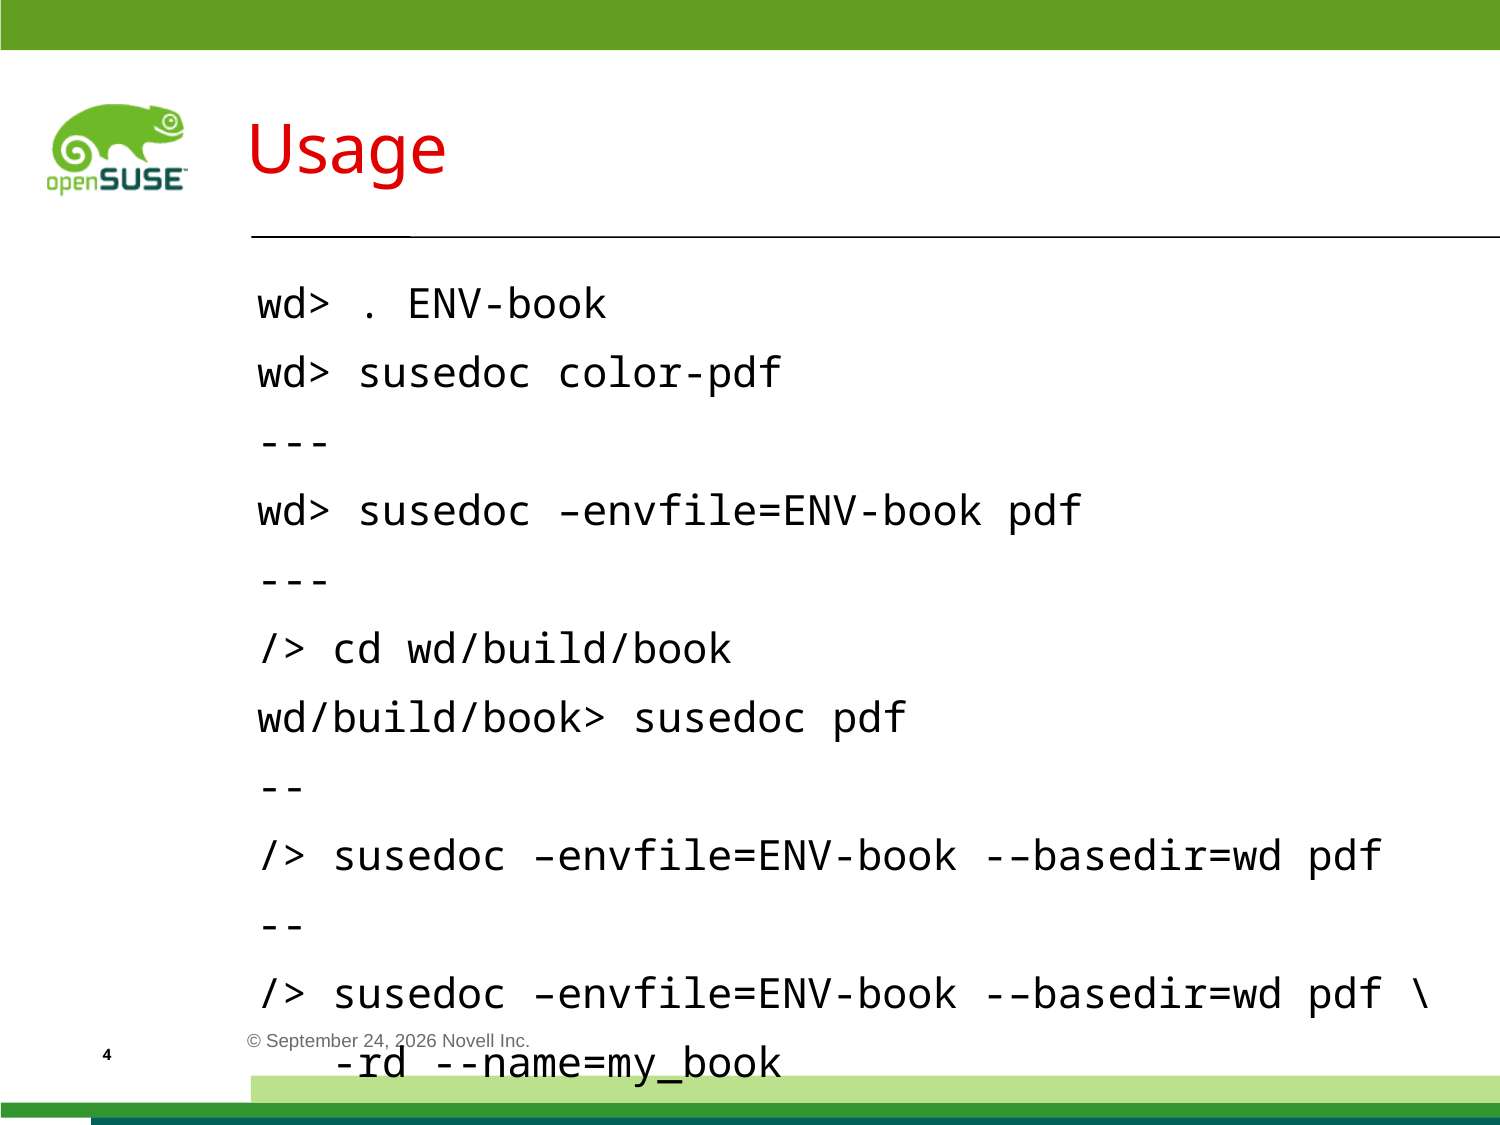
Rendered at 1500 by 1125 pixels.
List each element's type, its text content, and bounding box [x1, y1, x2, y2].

title Usage [246, 60, 1409, 239]
picture [47, 104, 188, 197]
list wd> . ENV-book wd> susedoc color-pdf --- wd> susedoc –envfile=ENV-book pdf --- /> cd wd/build/book wd/build/book> susedoc pdf -- /> susedoc –envfile=ENV-book -–basedir=wd pdf -- /> susedoc –envfile=ENV-book -–basedir=wd pdf \ -rd --name=my_book [242, 267, 1465, 1125]
